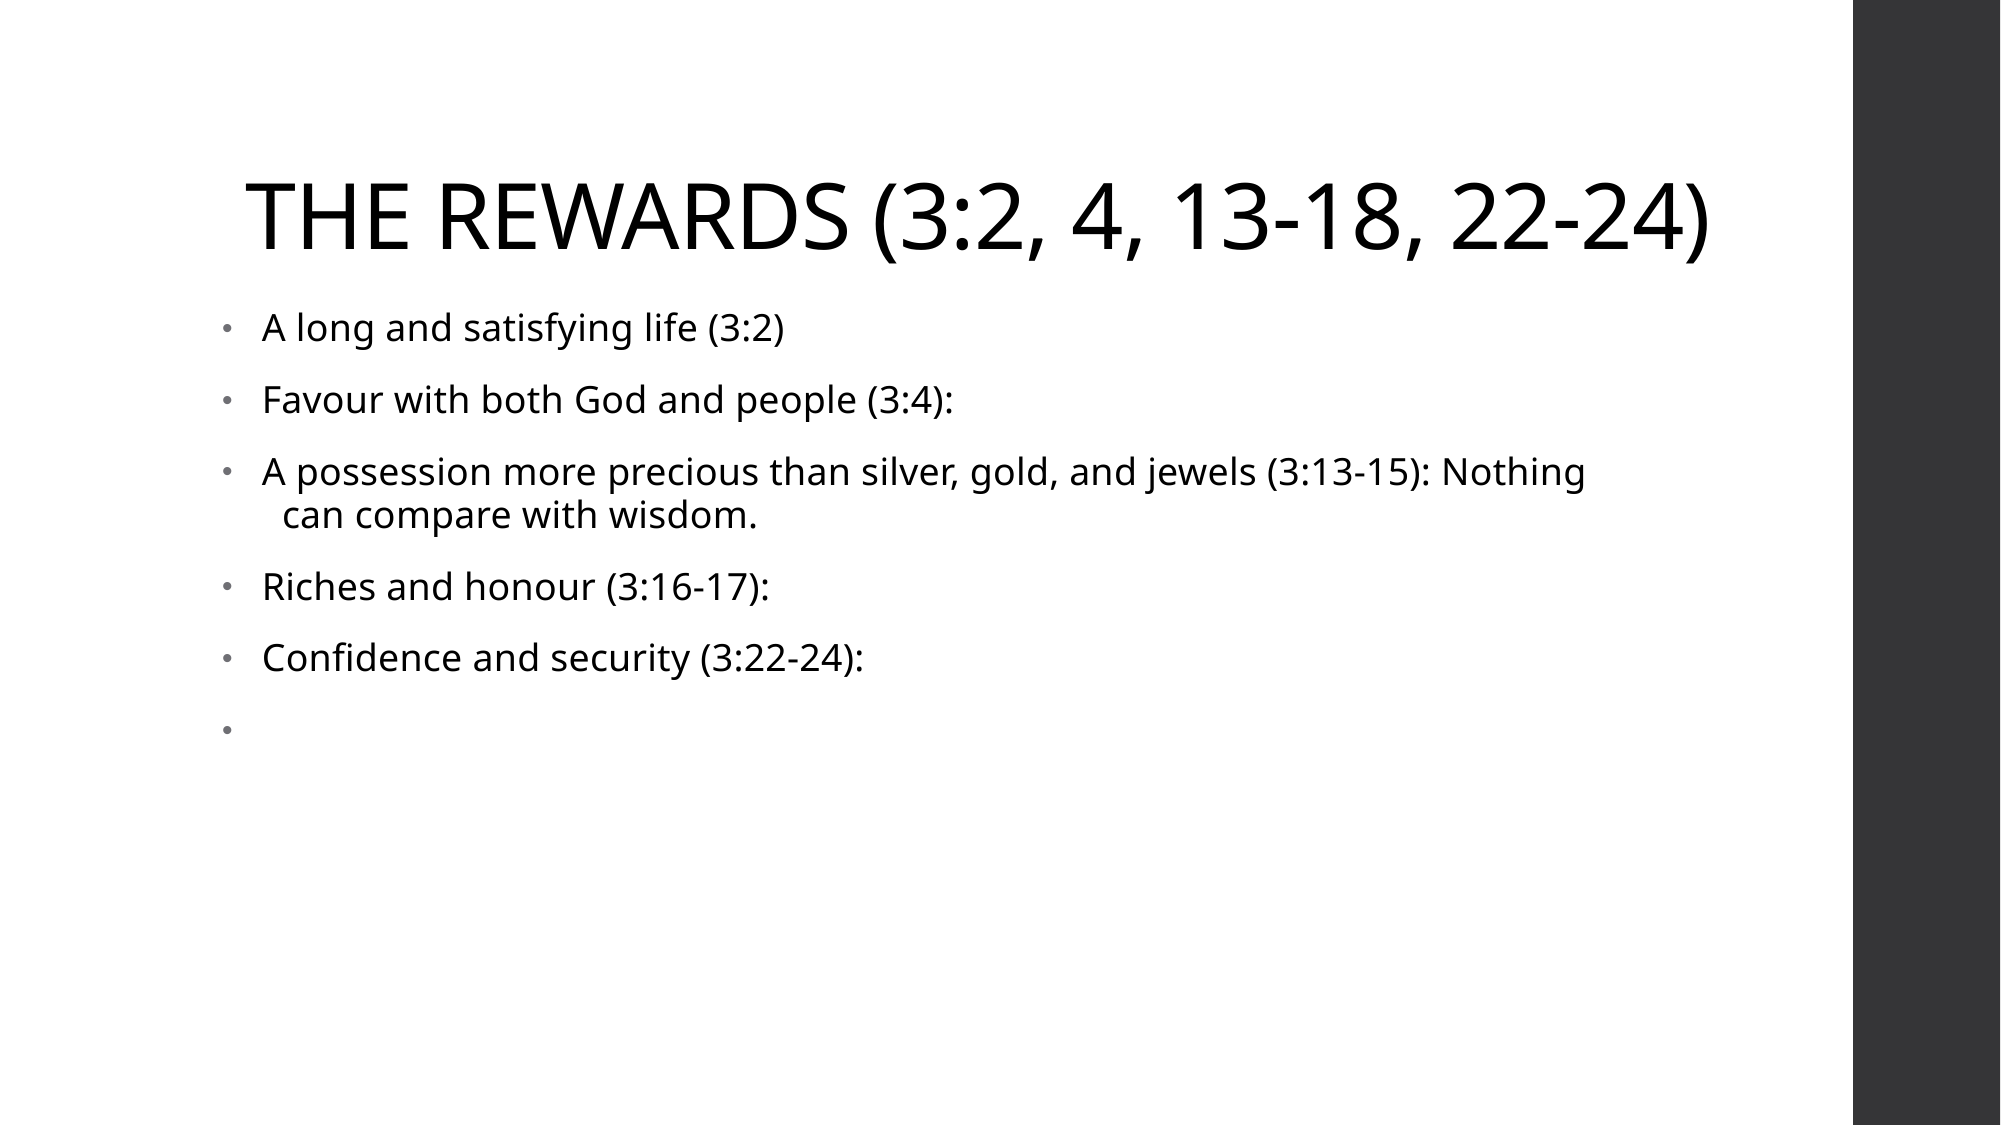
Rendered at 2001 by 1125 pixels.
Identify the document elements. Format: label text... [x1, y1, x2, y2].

list A long and satisfying life (3:2) Favour with both God and people (3:4): A possession more precious than silver, gold, and jewels (3:13-15): Nothing can compare with wisdom. Riches and honour (3:16-17): Confidence and security (3:22-24): [206, 299, 1617, 1014]
title THE REWARDS (3:2, 4, 13-18, 22-24) [206, 60, 1797, 278]
